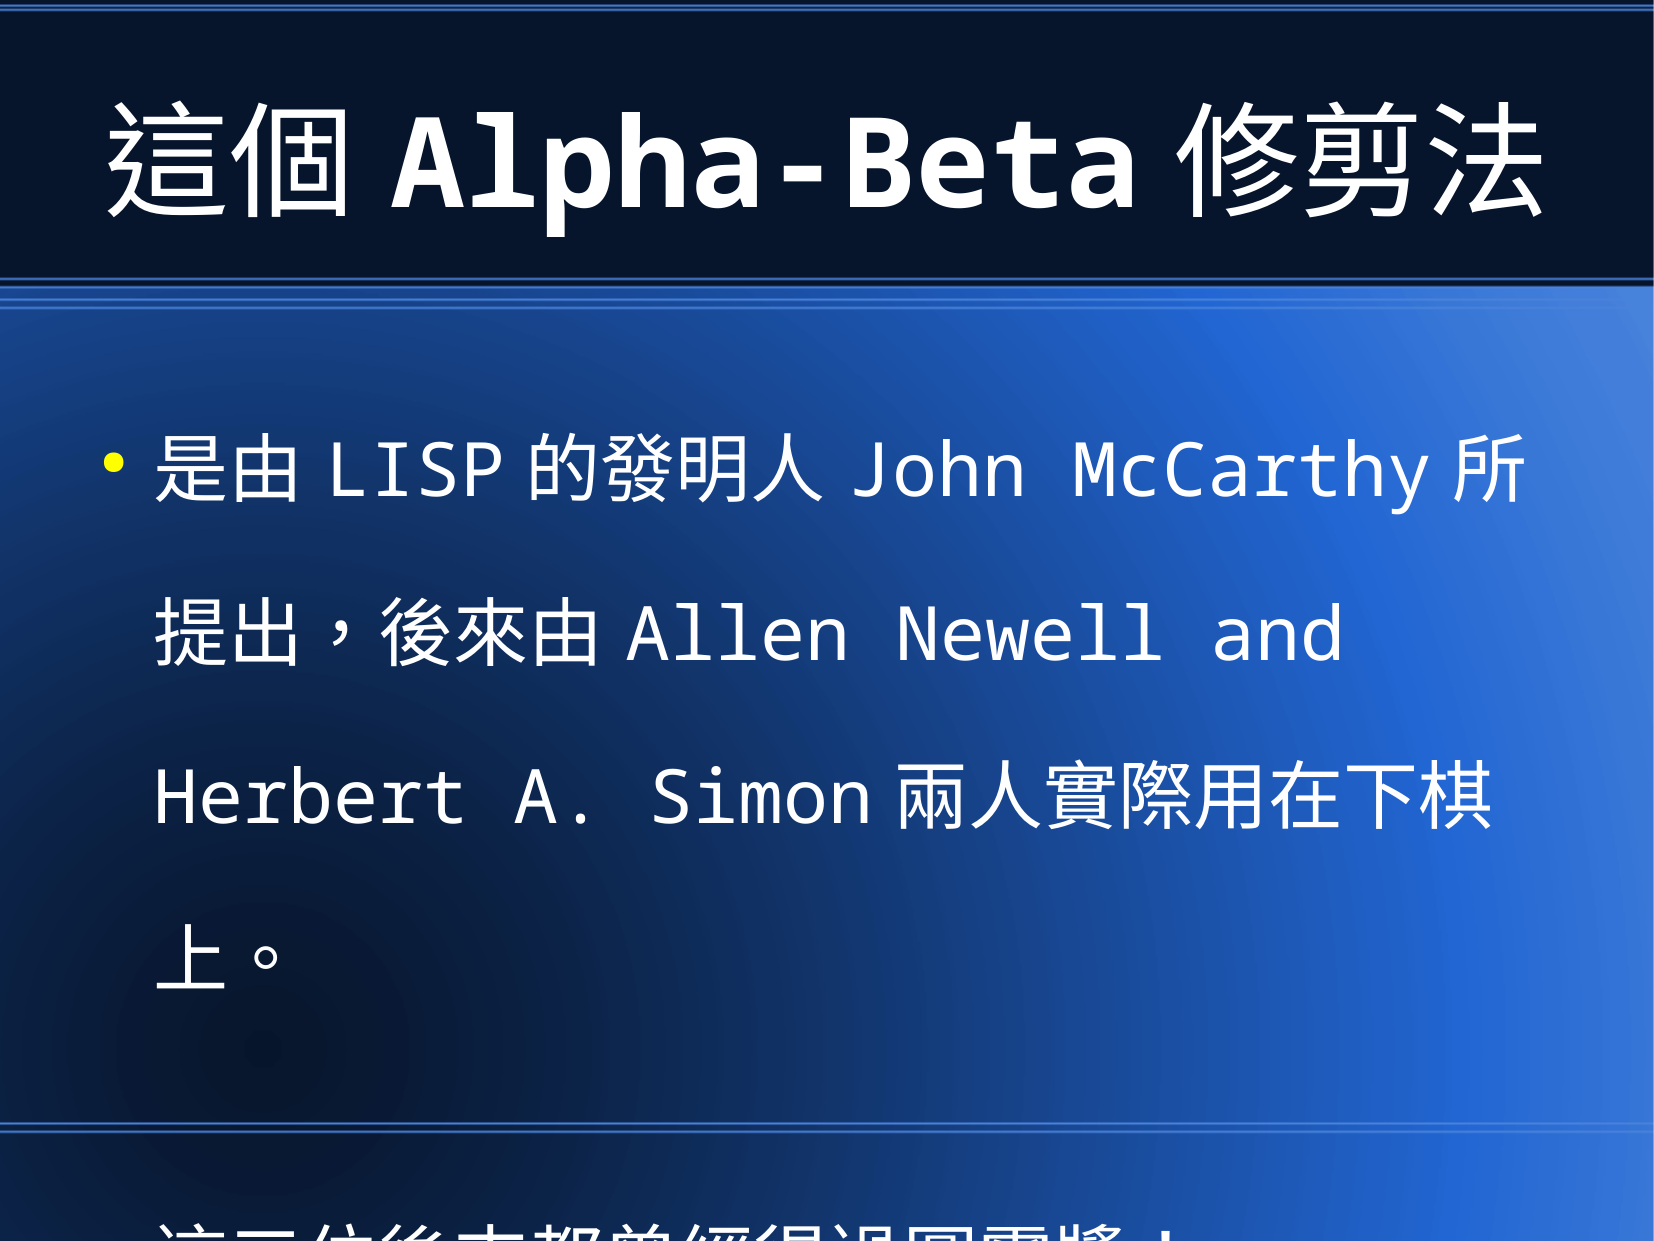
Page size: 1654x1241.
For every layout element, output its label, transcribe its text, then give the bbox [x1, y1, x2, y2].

list 是由LISP的發明人John McCarthy所提出，後來由Allen Newell and Herbert A. Simon兩人實際用在下棋上。 這三位後來都曾經得過圖靈獎！ [82, 355, 1571, 1241]
picture [0, 0, 1654, 1241]
title 這個Alpha-Beta修剪法 [82, 49, 1571, 257]
